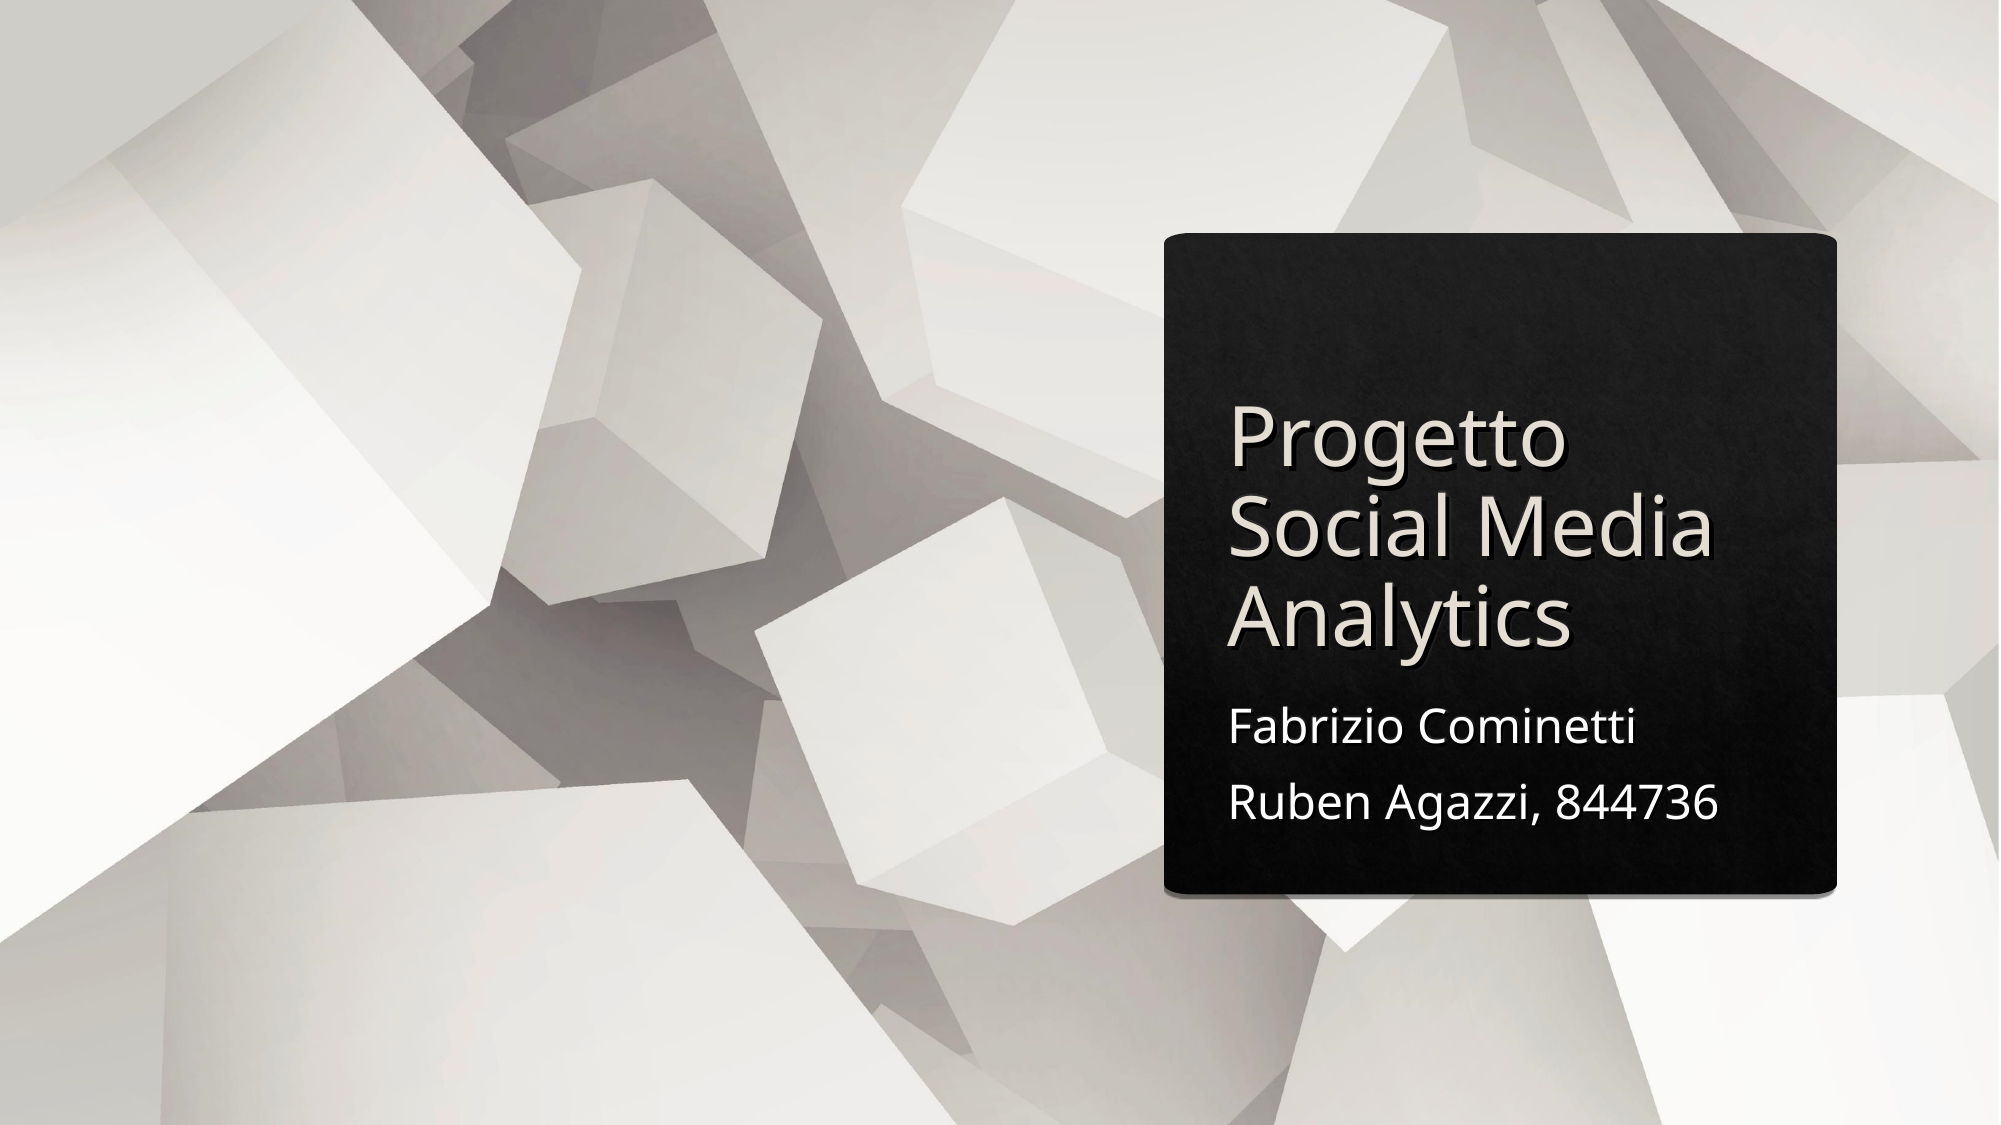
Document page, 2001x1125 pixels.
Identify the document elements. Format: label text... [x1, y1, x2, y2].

text_box [1164, 233, 1837, 895]
title Progetto Social Media Analytics [1212, 274, 1784, 672]
subtitle Fabrizio Cominetti Ruben Agazzi, 844736 [1212, 682, 1784, 851]
picture [0, 0, 2000, 1125]
